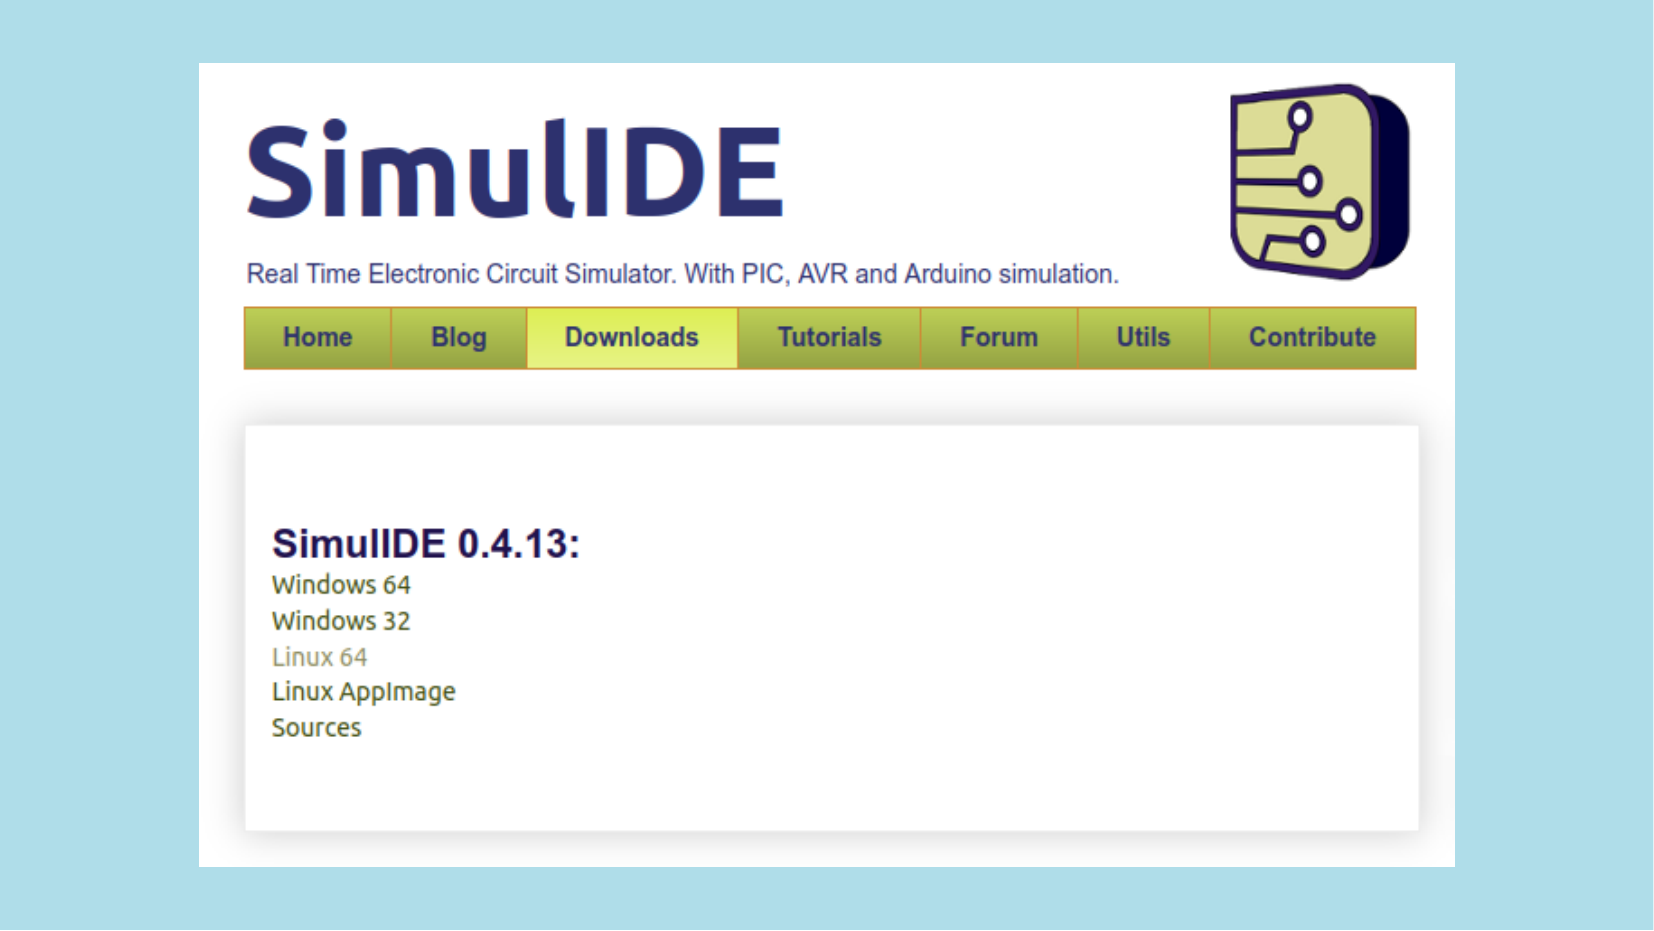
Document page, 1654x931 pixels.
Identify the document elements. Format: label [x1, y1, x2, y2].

picture [199, 63, 1455, 867]
